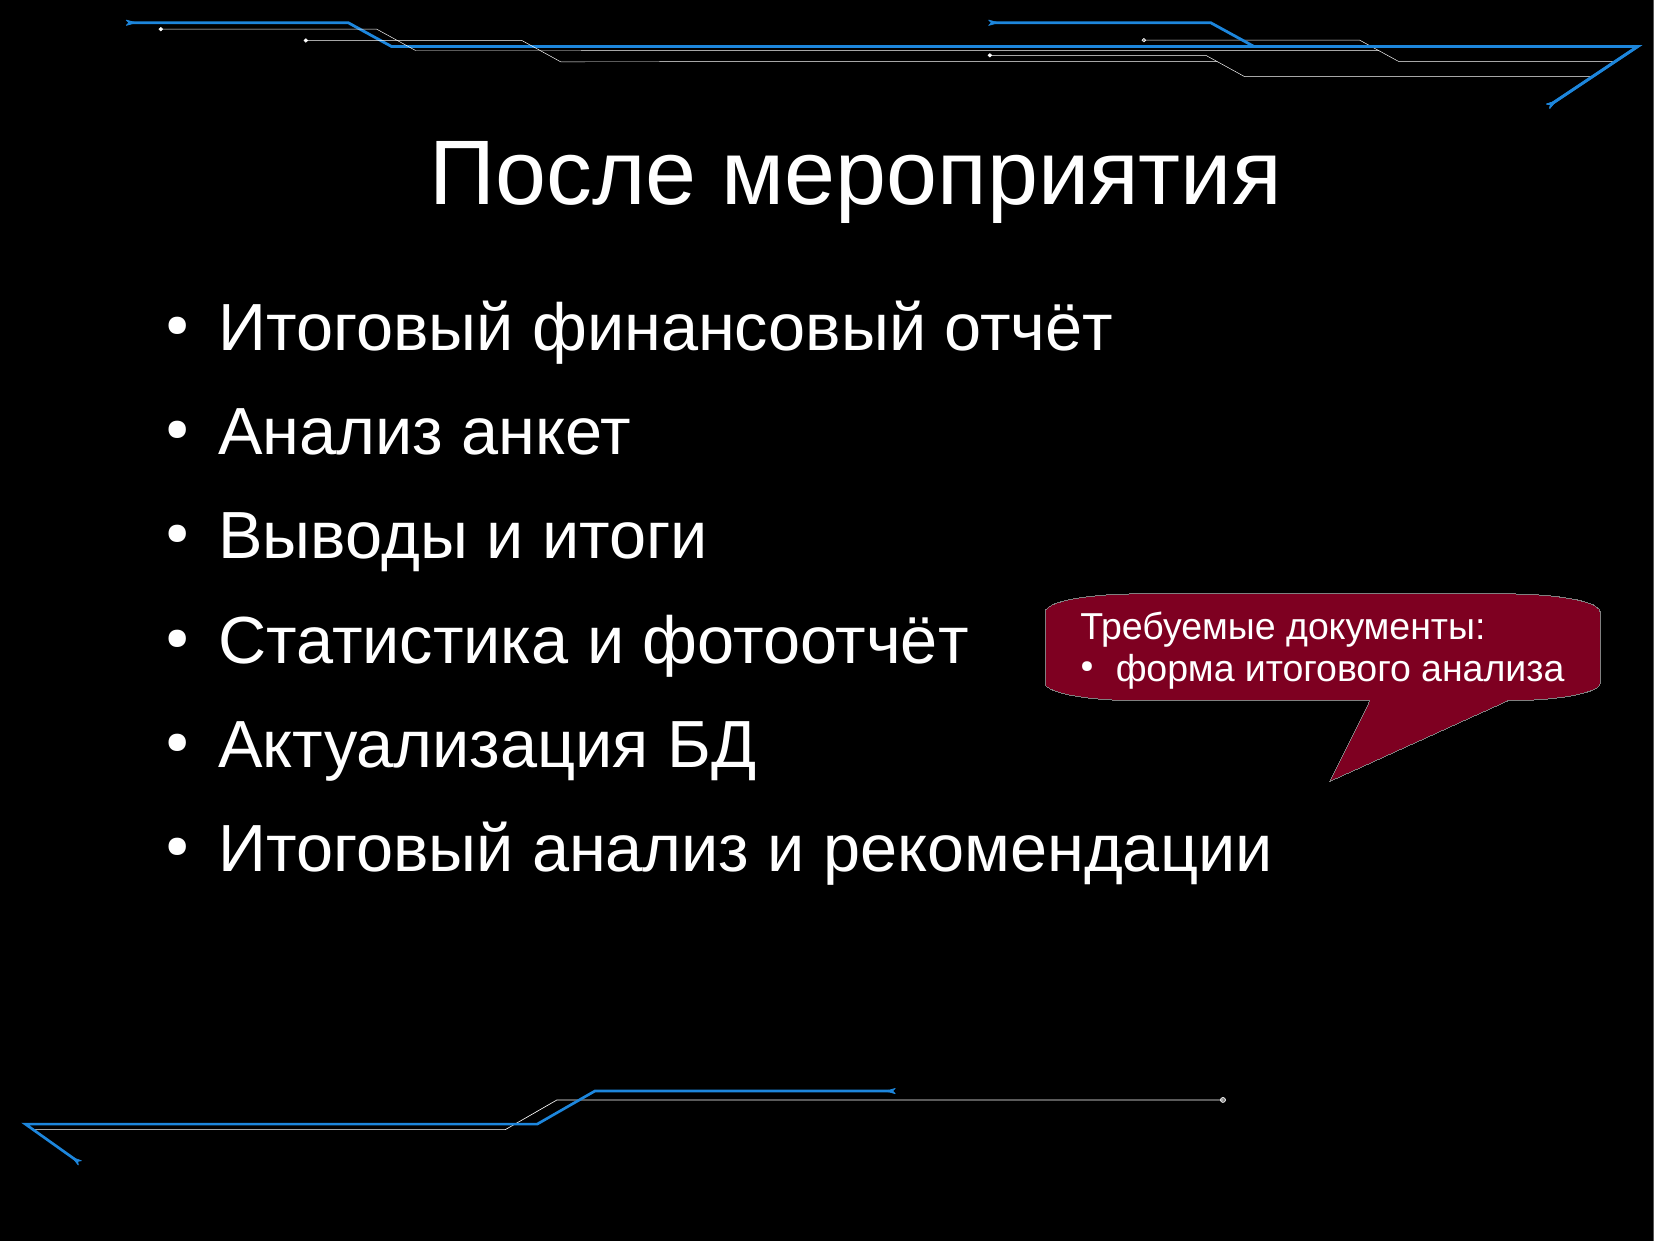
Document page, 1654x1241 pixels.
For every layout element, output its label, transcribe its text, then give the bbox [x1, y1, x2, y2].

title После мероприятия [147, 84, 1565, 262]
text_box Требуемые документы: форма итогового анализа [1045, 593, 1601, 782]
list Итоговый финансовый отчёт Анализ анкет Выводы и итоги Статистика и фотоотчёт Актуализация БД Итоговый анализ и рекомендации [147, 289, 1565, 1010]
